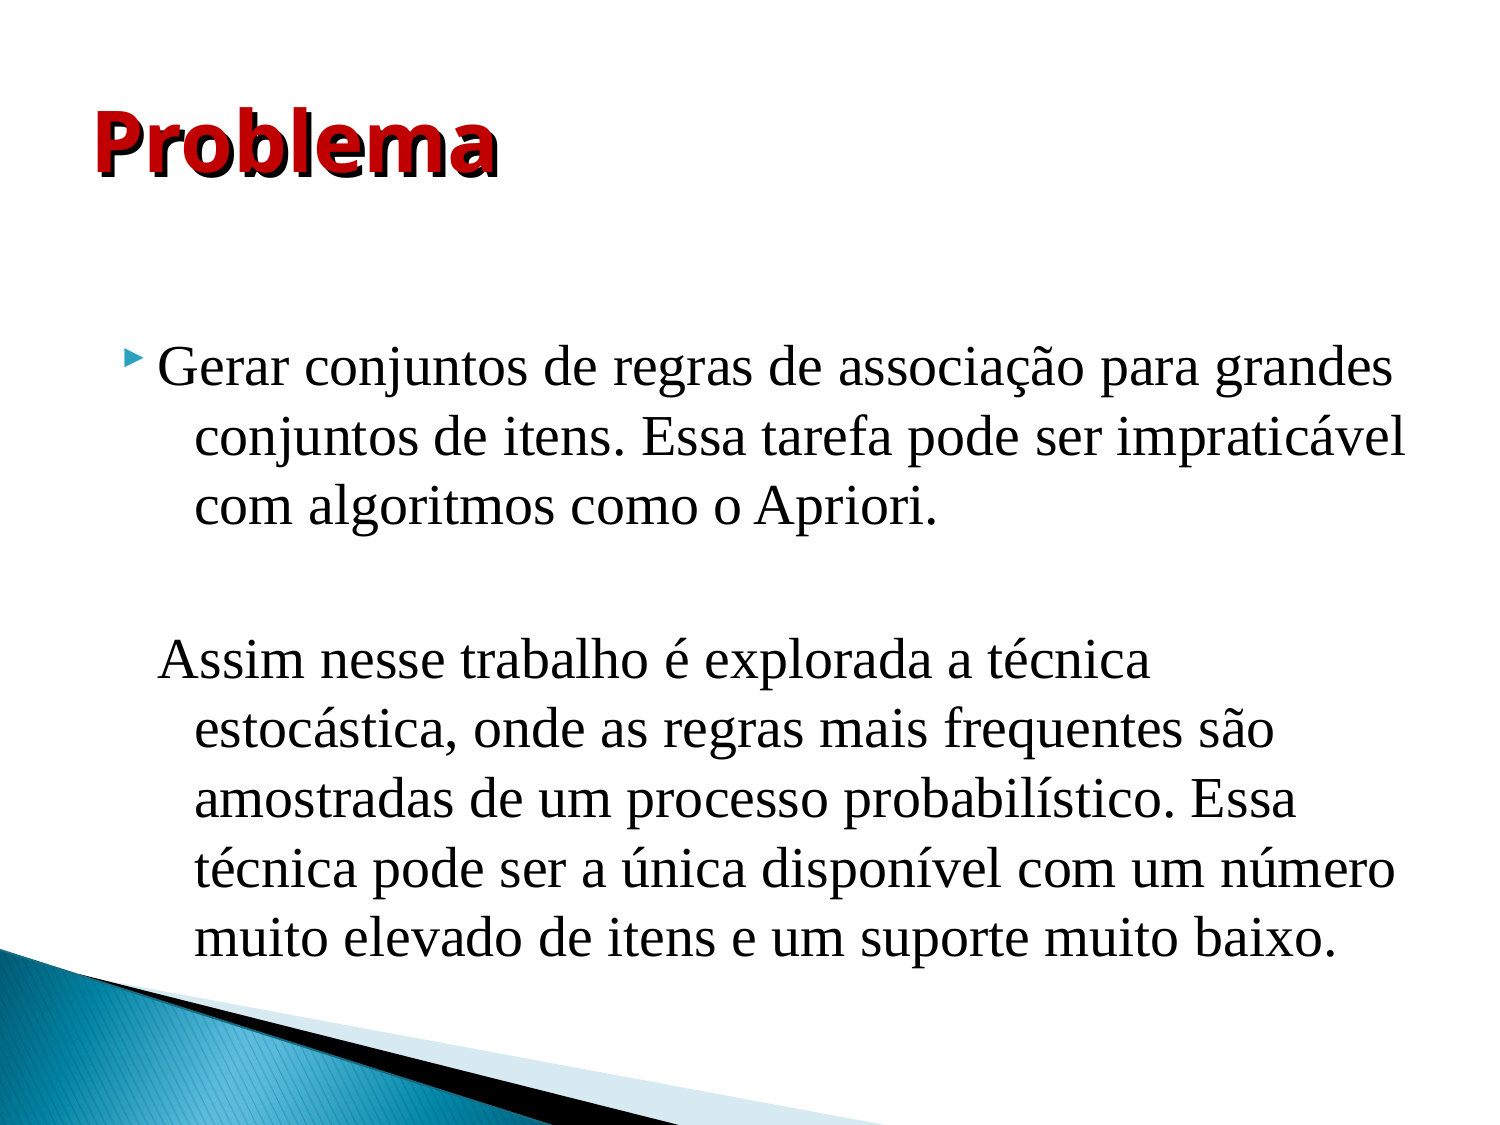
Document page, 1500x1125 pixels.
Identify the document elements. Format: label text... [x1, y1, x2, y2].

picture [69, 992, 411, 1125]
title Problema [75, 45, 1426, 233]
list Gerar conjuntos de regras de associação para grandes conjuntos de itens. Essa tarefa pode ser impraticável com algoritmos como o Apriori. Assim nesse trabalho é explorada a técnica estocástica, onde as regras mais frequentes são amostradas de um processo probabilístico. Essa técnica pode ser a única disponível com um número muito elevado de itens e um suporte muito baixo. [75, 243, 1426, 986]
